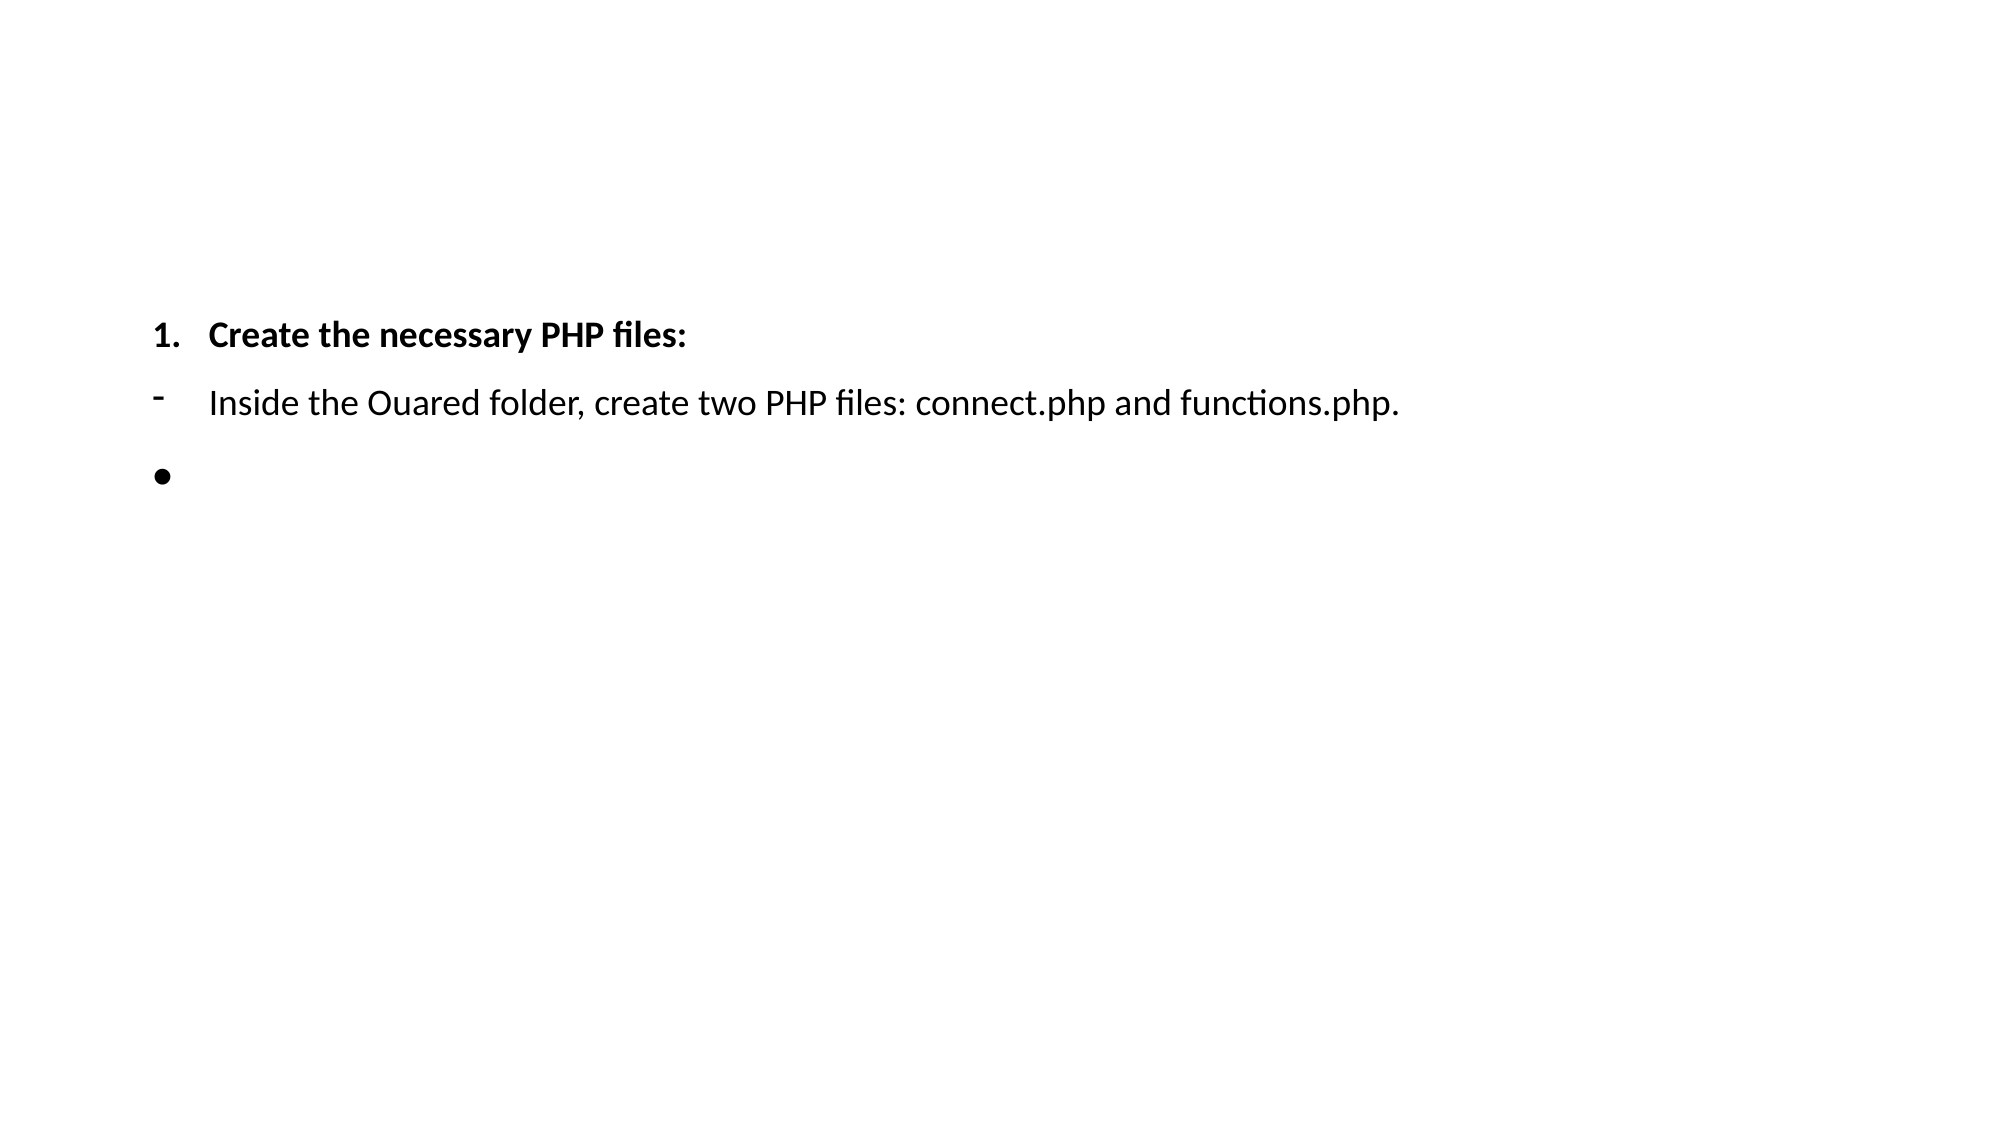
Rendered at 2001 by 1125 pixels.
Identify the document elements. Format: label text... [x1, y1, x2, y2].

list Create the necessary PHP files: Inside the Ouared folder, create two PHP files: connect.php and functions.php. [137, 299, 1863, 1014]
